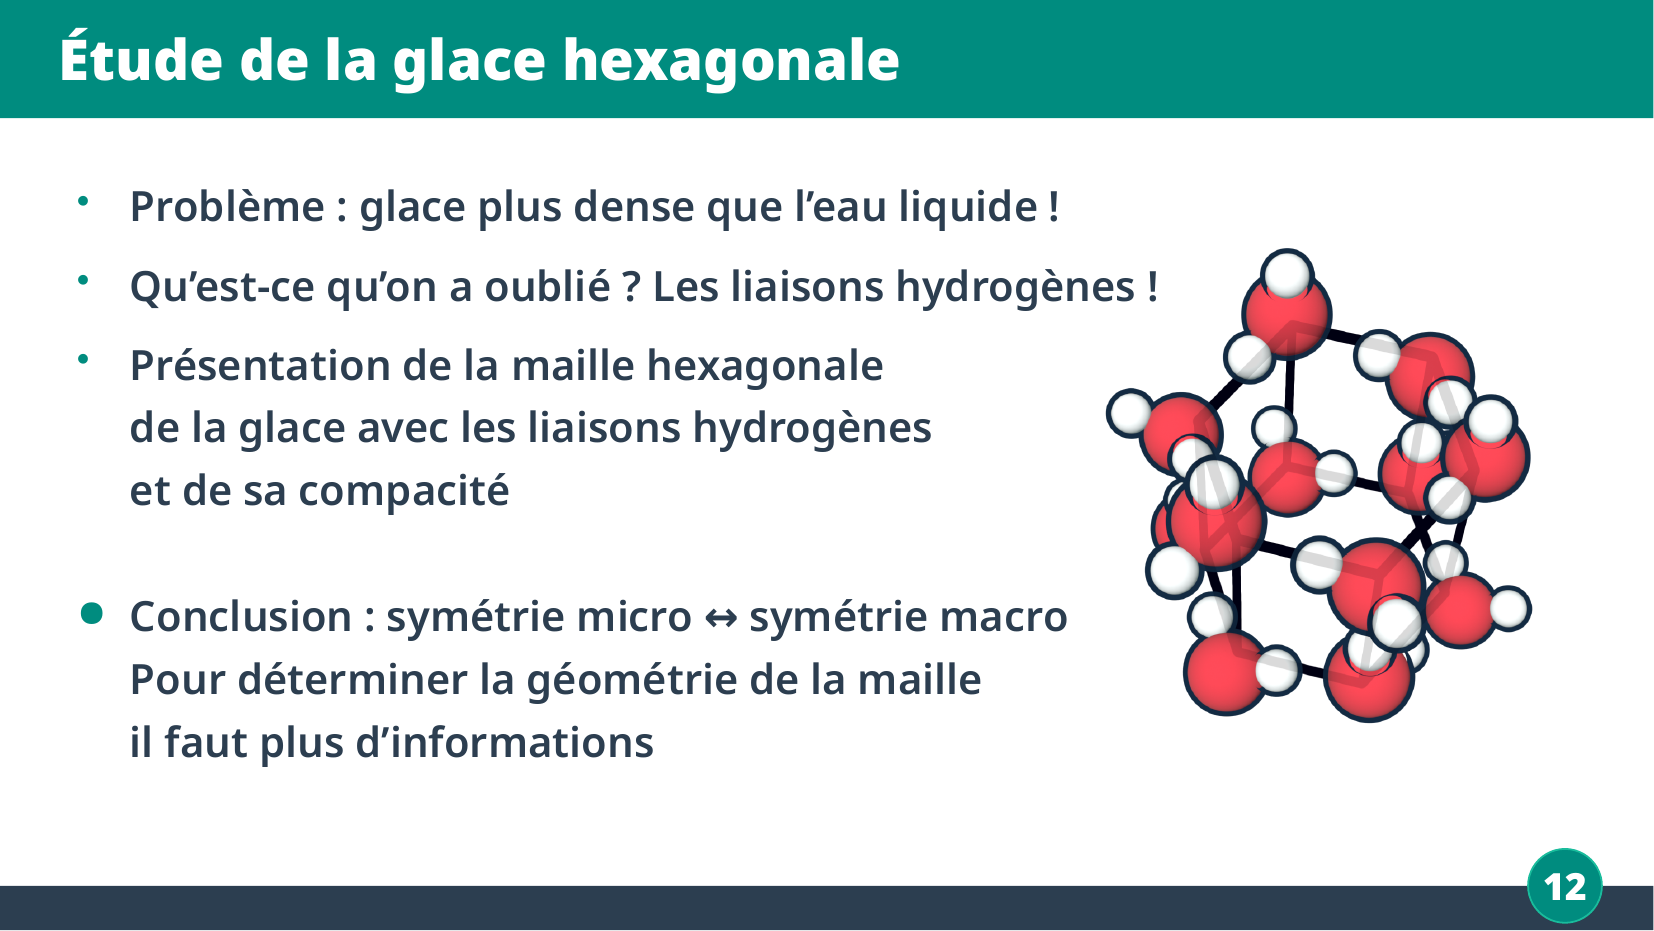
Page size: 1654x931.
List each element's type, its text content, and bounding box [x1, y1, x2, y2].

list Problème : glace plus dense que l’eau liquide ! Qu’est-ce qu’on a oublié ? Les liaisons hydrogènes ! Présentation de la maille hexagonale de la glace avec les liaisons hydrogènes et de sa compacité Conclusion : symétrie micro ↔ symétrie macro Pour déterminer la géométrie de la maille il faut plus d’informations [59, 177, 1595, 798]
picture [1093, 236, 1565, 741]
title Étude de la glace hexagonale [59, 0, 1595, 118]
